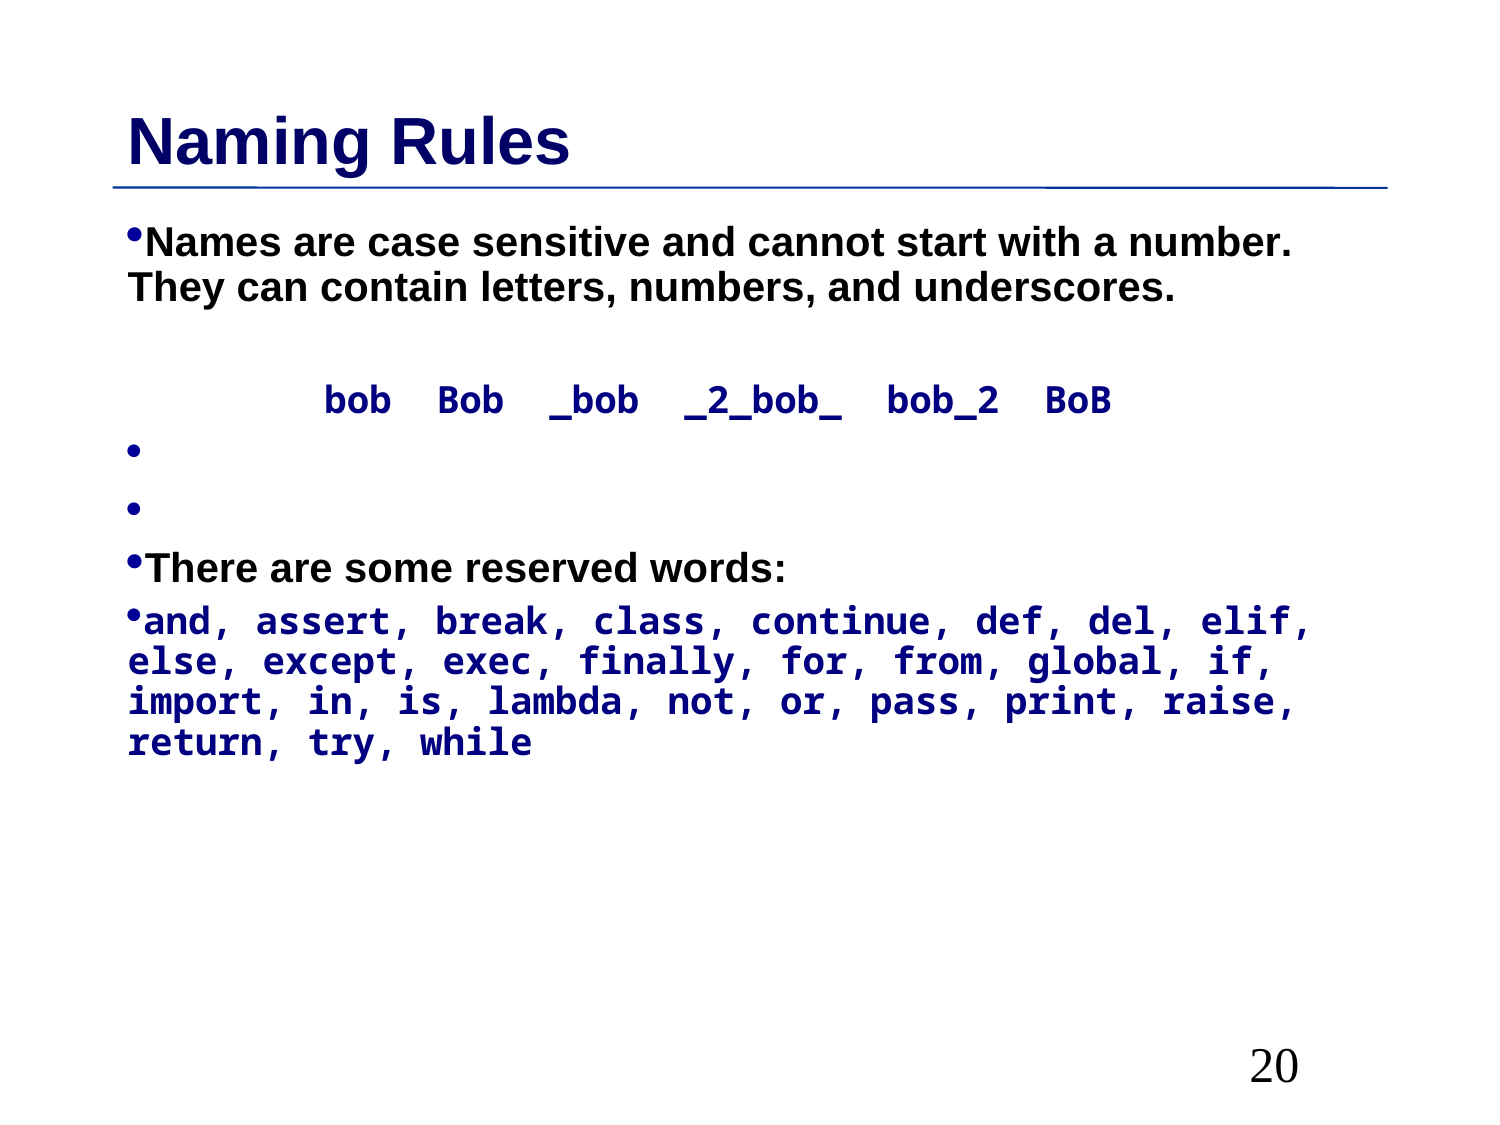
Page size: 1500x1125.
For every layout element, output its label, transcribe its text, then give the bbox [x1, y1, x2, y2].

title Naming Rules [112, 89, 1388, 185]
list Names are case sensitive and cannot start with a number. They can contain letters, numbers, and underscores. bob Bob _bob _2_bob_ bob_2 BoB There are some reserved words: and, assert, break, class, continue, def, del, elif, else, except, exec, finally, for, from, global, if, import, in, is, lambda, not, or, pass, print, raise, return, try, while [112, 212, 1388, 963]
text_box [1074, 994, 1387, 1125]
